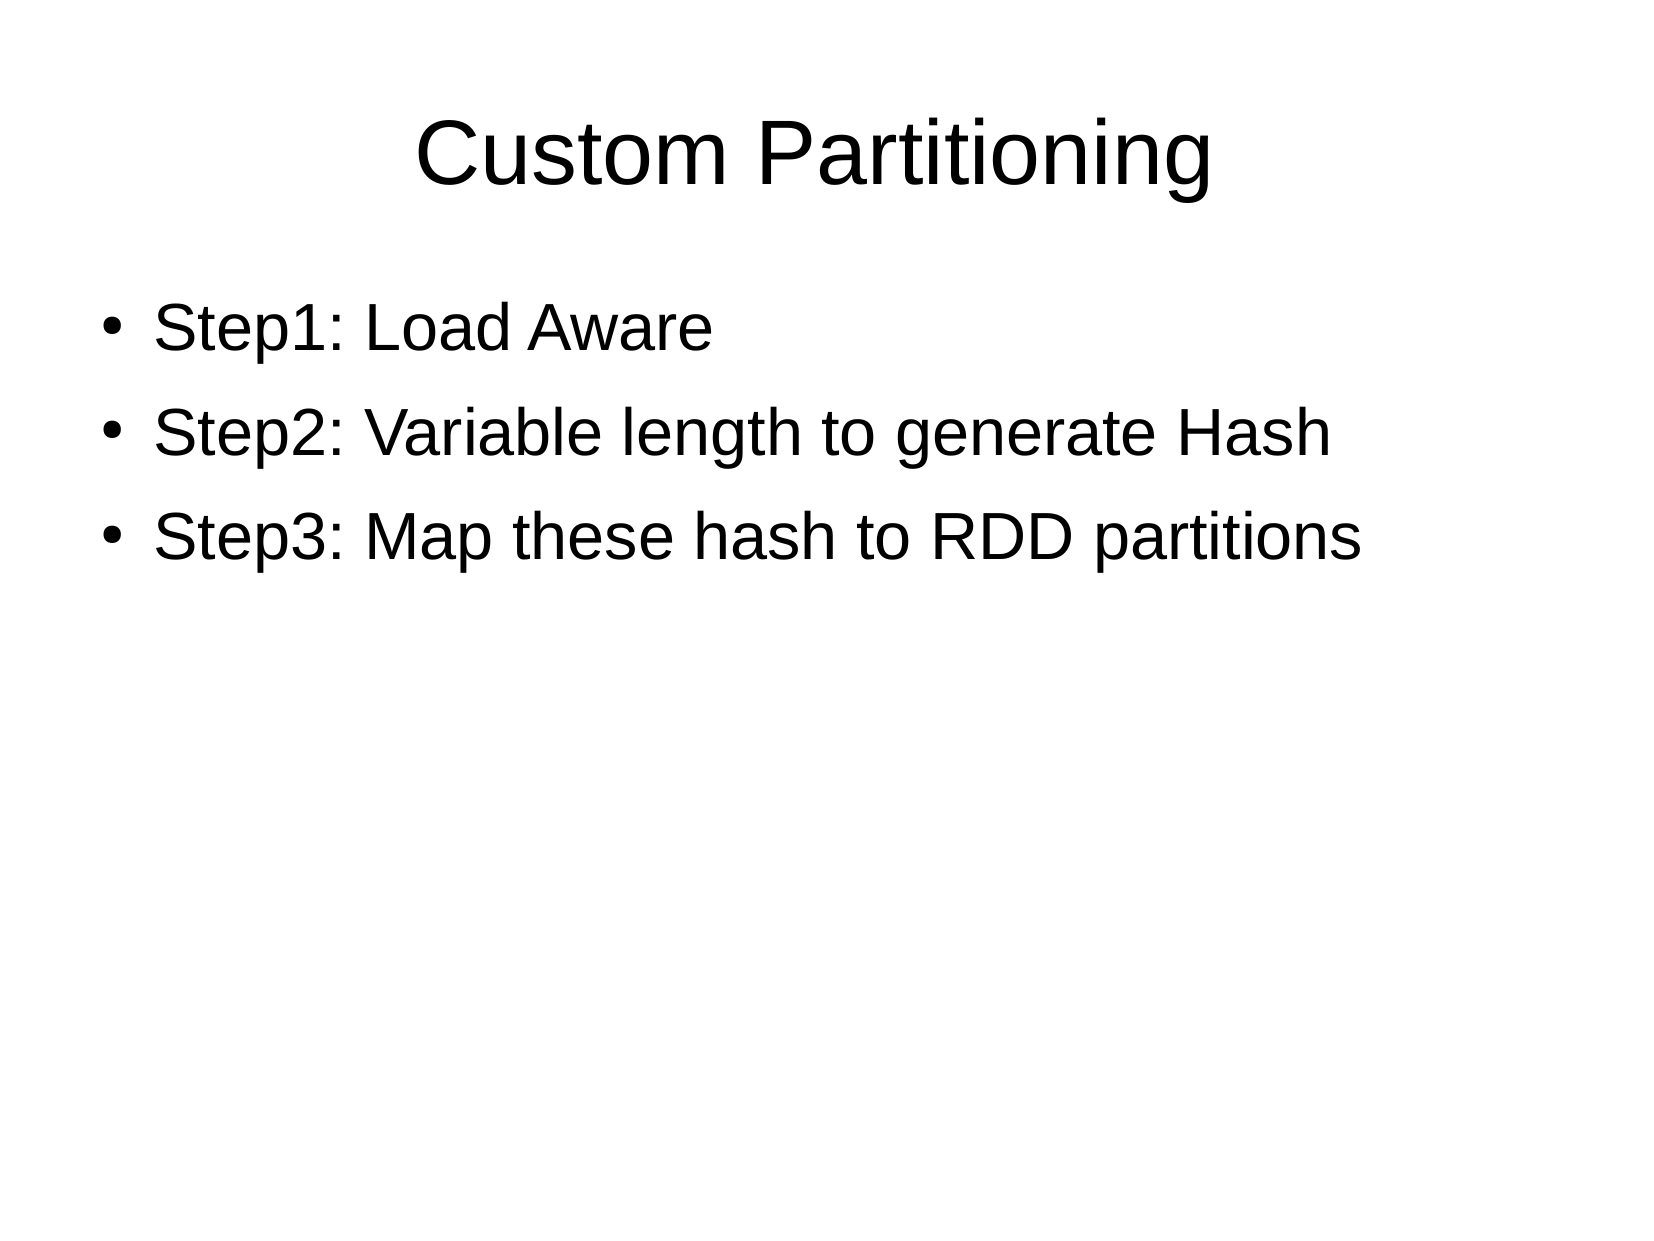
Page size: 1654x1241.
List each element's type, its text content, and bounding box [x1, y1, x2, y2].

title Custom Partitioning [82, 49, 1571, 257]
list Step1: Load Aware Step2: Variable length to generate Hash Step3: Map these hash to RDD partitions [82, 290, 1571, 1010]
